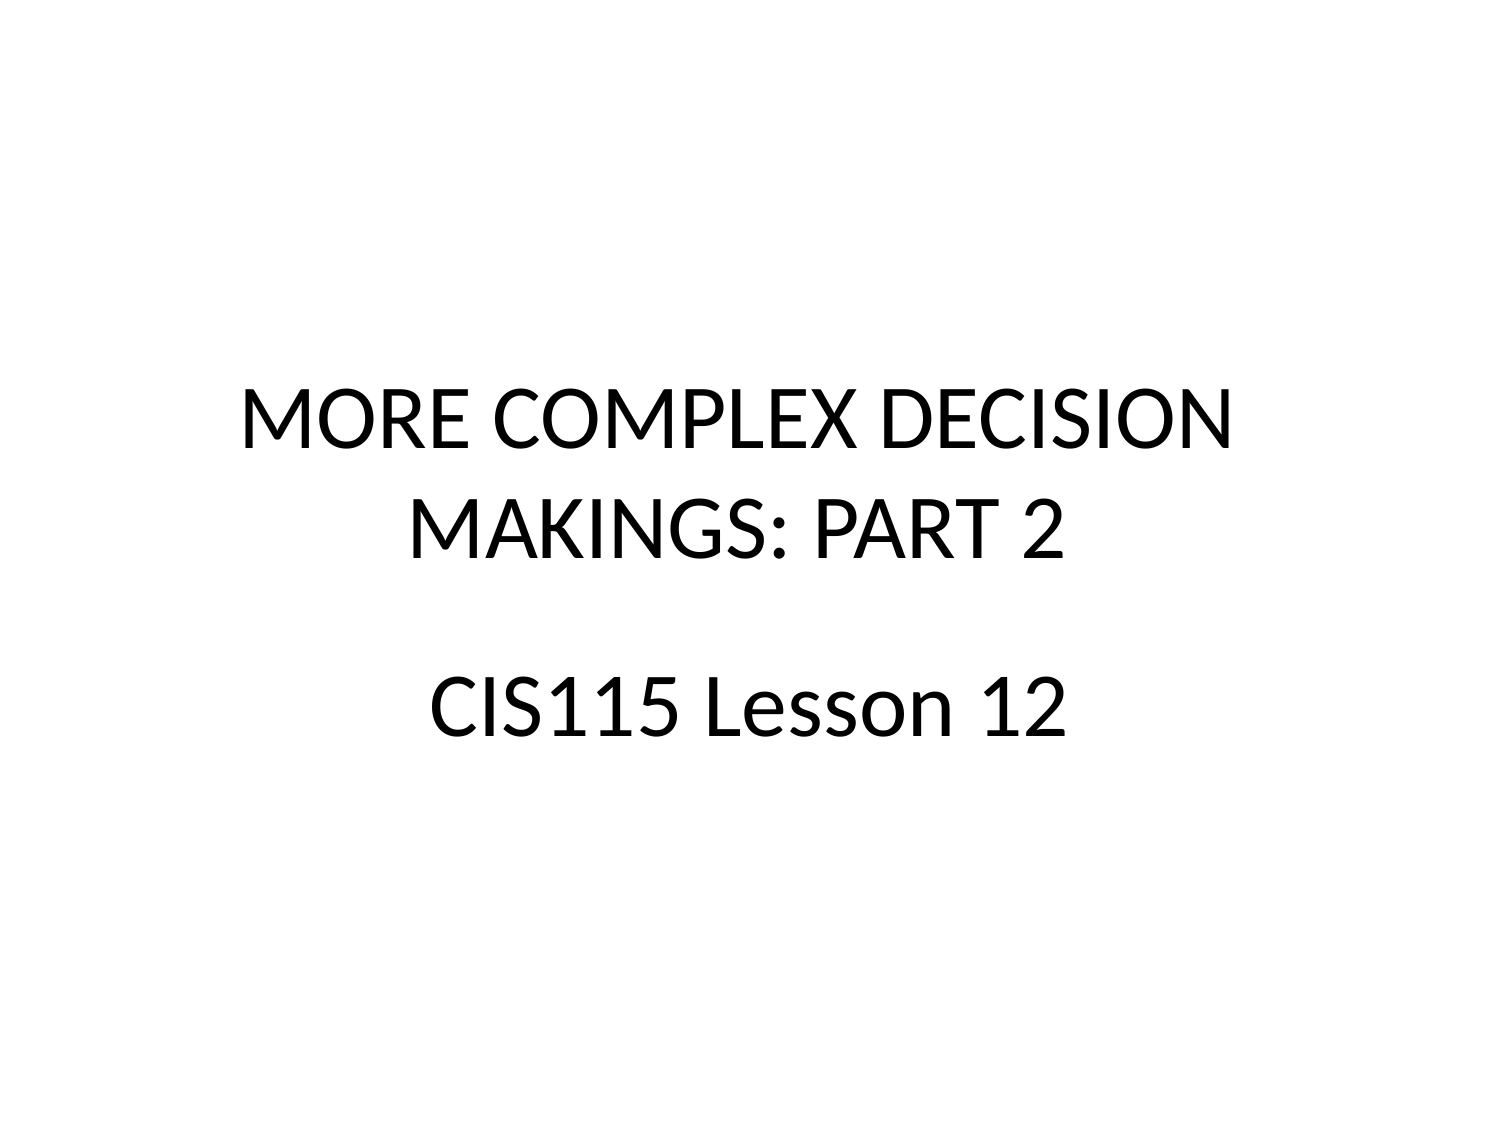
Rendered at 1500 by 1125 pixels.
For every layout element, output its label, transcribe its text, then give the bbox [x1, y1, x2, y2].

title MORE COMPLEX DECISION MAKINGS: PART 2 [75, 349, 1400, 591]
subtitle CIS115 Lesson 12 [225, 637, 1275, 925]
